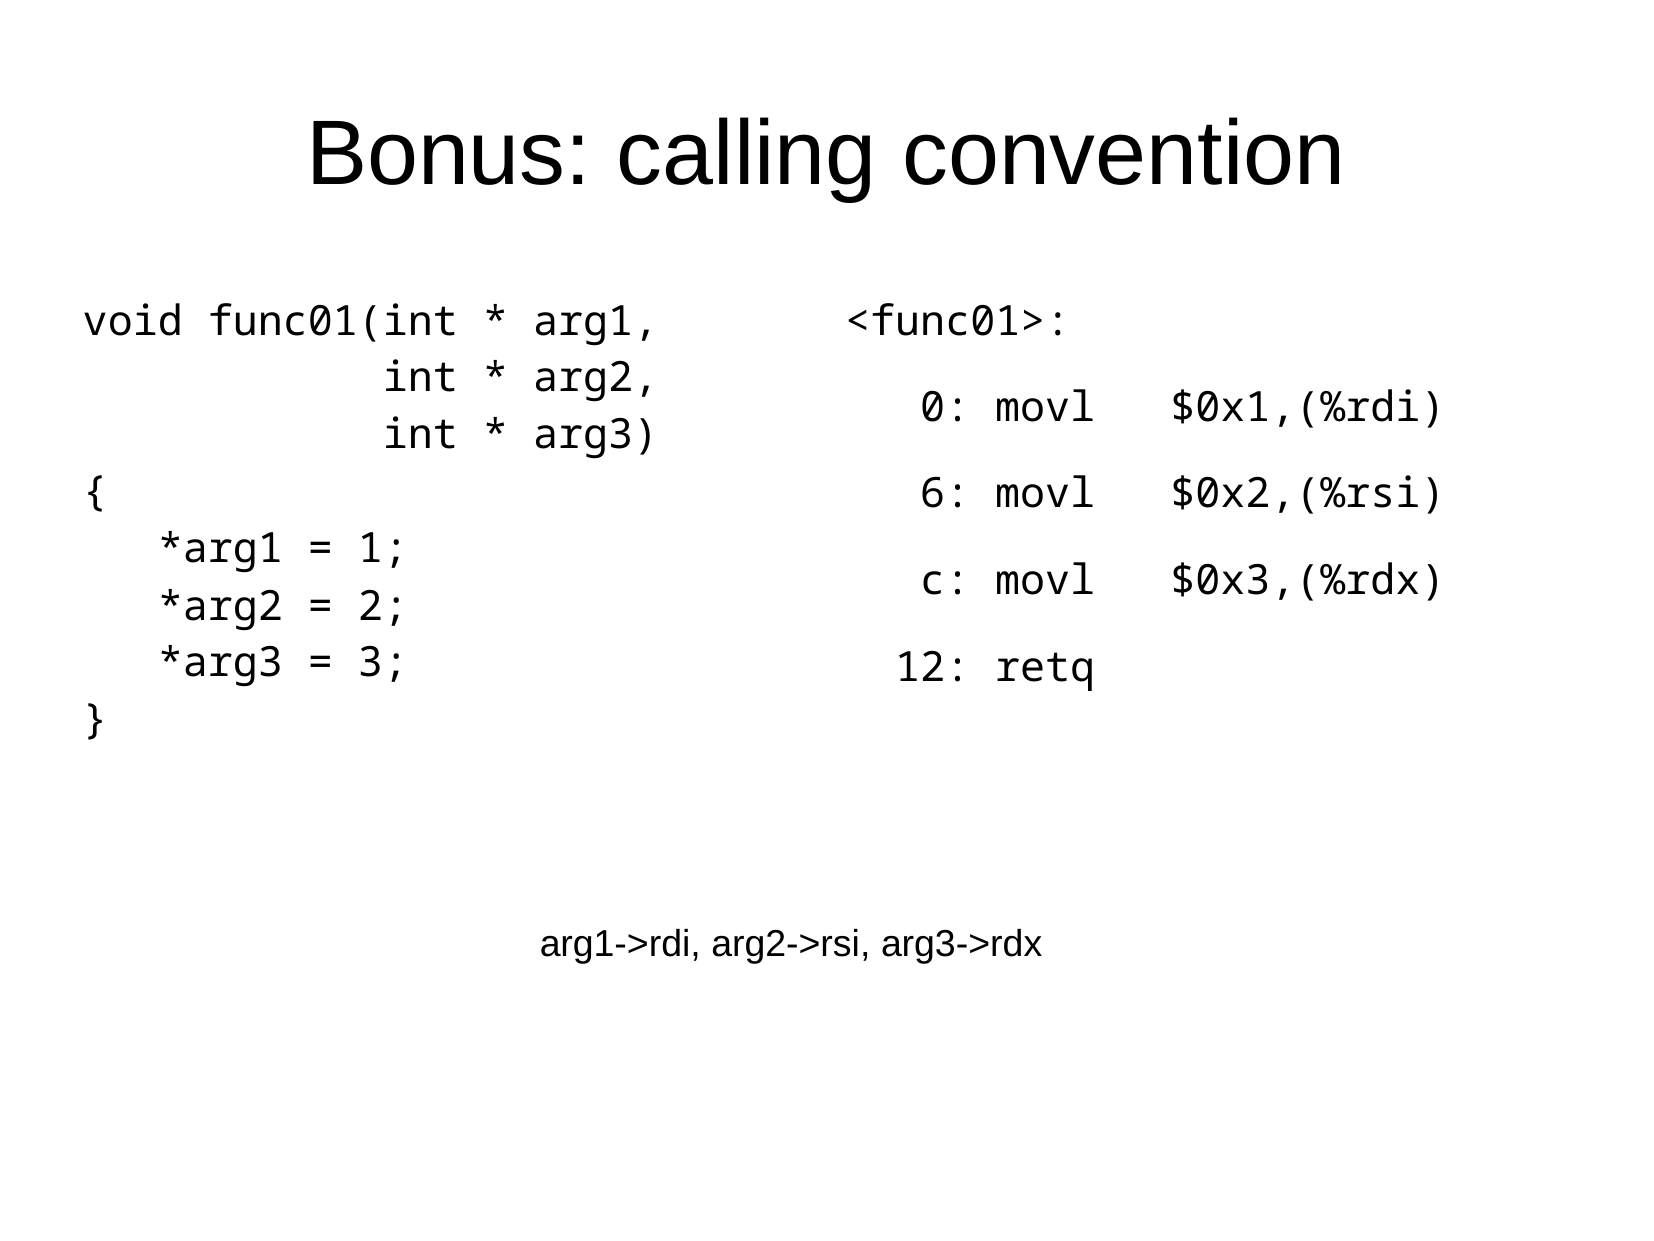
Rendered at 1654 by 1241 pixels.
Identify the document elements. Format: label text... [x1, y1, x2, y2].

text_box arg1->rdi, arg2->rsi, arg3->rdx [525, 915, 1058, 972]
list void func01(int * arg1, int * arg2, int * arg3) { *arg1 = 1; *arg2 = 2; *arg3 = 3; } [82, 290, 809, 1010]
title Bonus: calling convention [82, 49, 1571, 257]
list <func01>: 0: movl $0x1,(%rdi) 6: movl $0x2,(%rsi) c: movl $0x3,(%rdx) 12: retq [845, 290, 1572, 1010]
